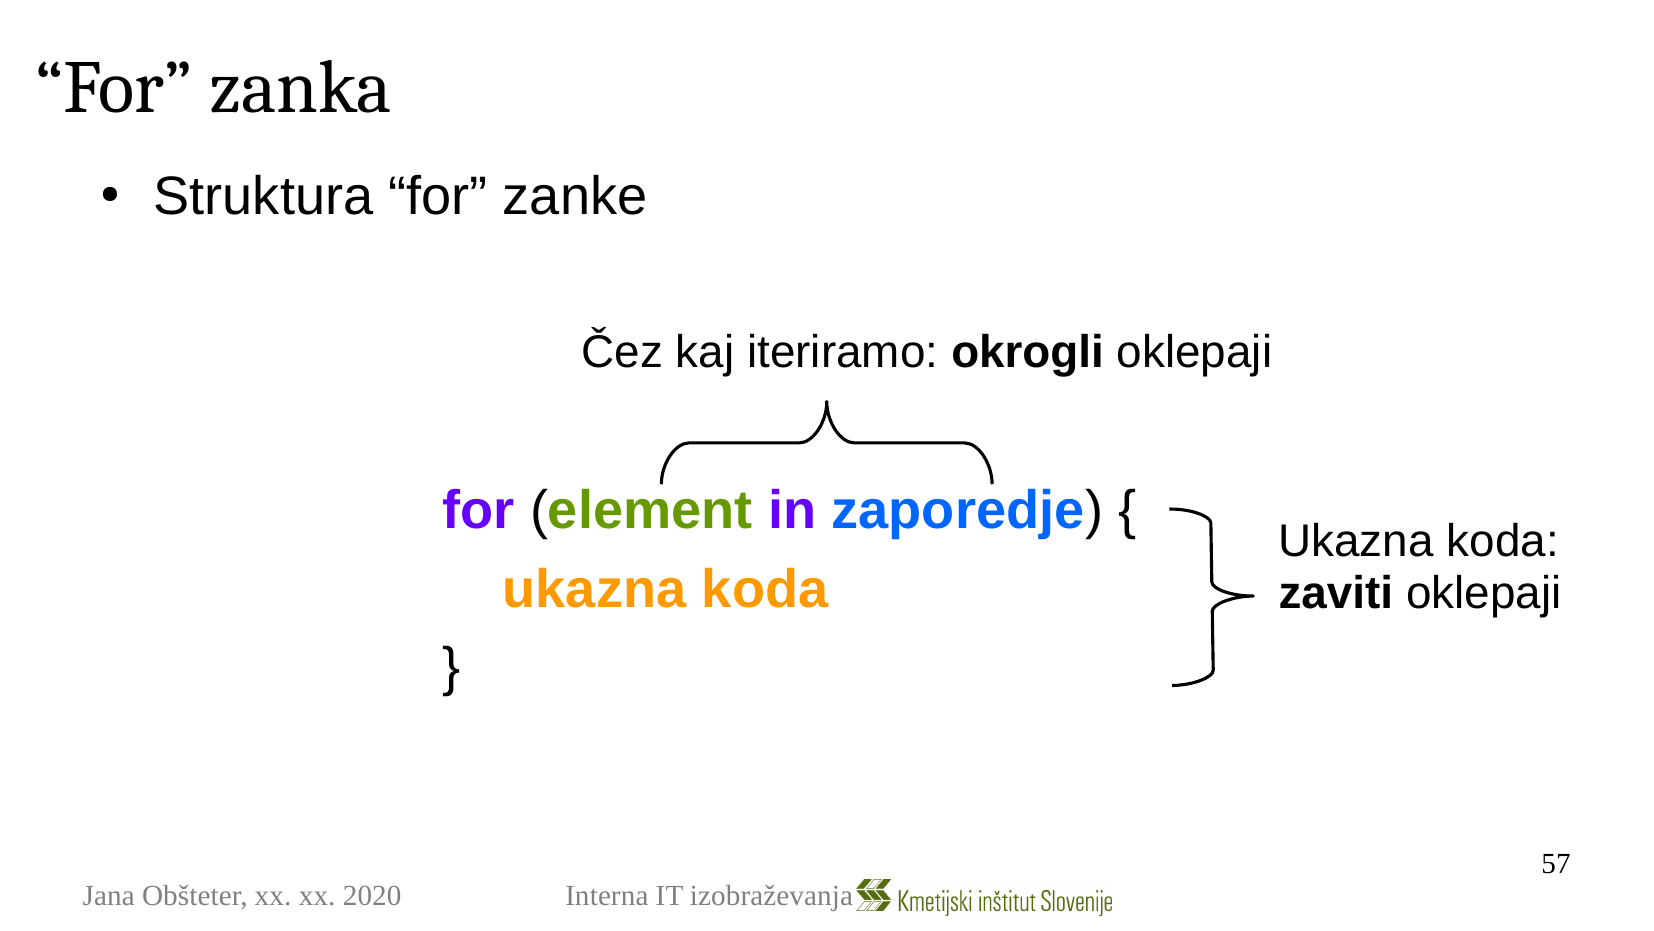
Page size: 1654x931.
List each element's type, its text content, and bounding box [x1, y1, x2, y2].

text_box Ukazna koda: zaviti oklepaji [1263, 507, 1607, 677]
list Struktura “for” zanke for (element in zaporedje) { ukazna koda } [82, 165, 1642, 827]
text_box Čez kaj iteriramo: okrogli oklepaji [566, 318, 1335, 437]
picture [856, 879, 1112, 916]
title “For” zanka [35, 21, 1524, 154]
